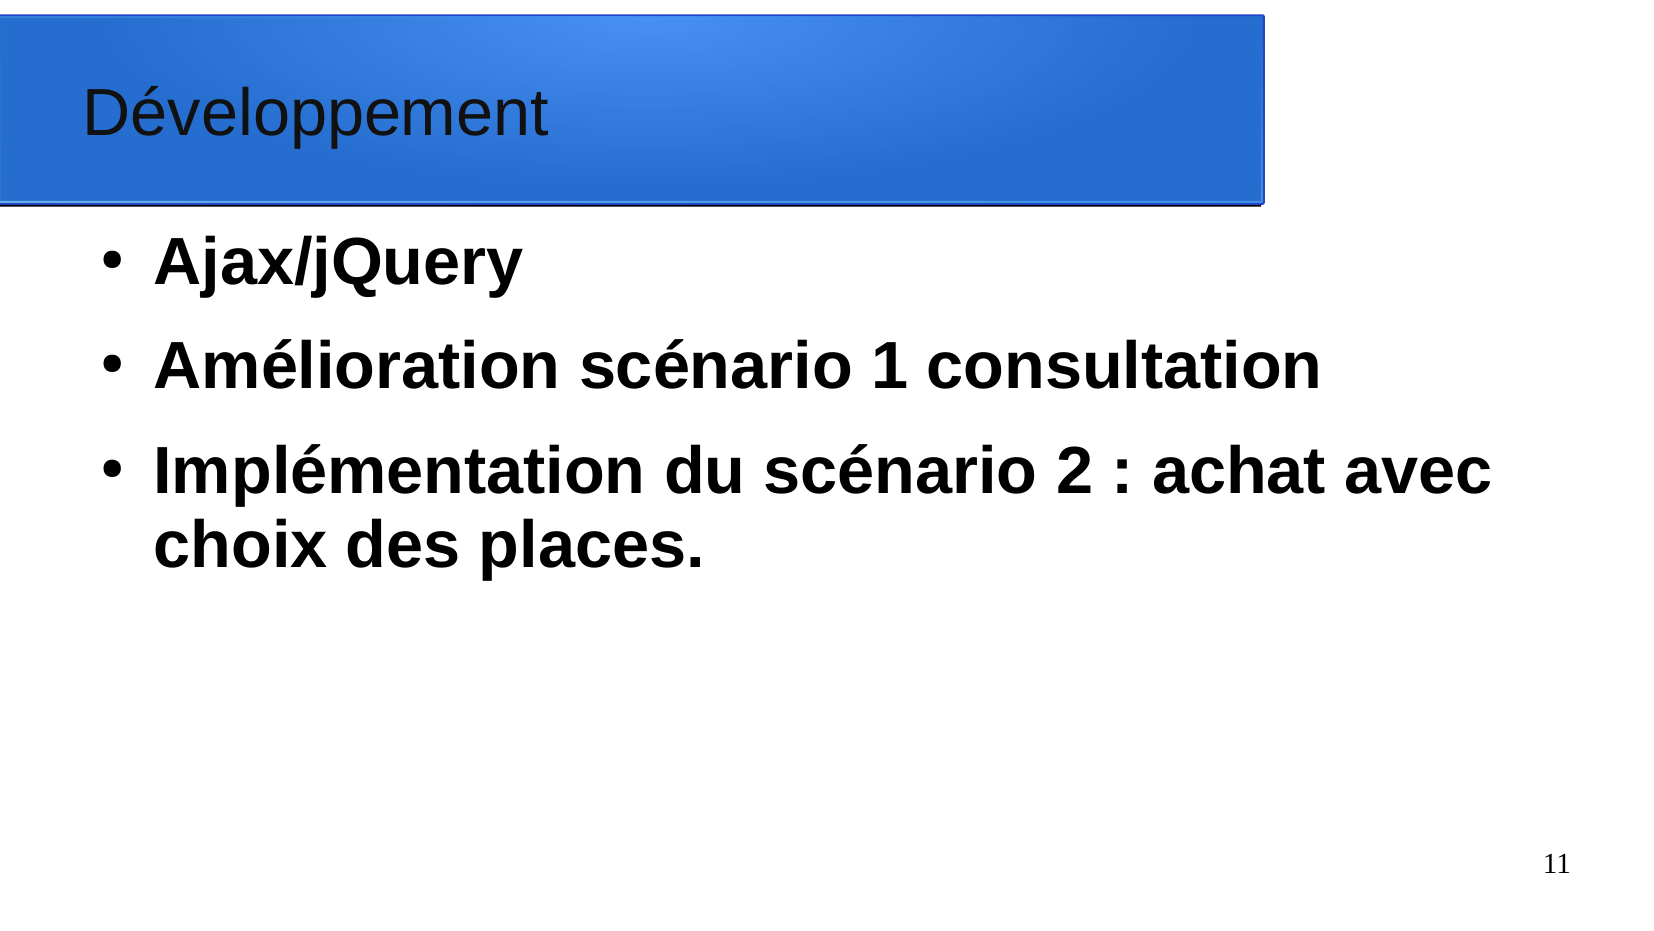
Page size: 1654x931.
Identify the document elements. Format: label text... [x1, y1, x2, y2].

list Ajax/jQuery Amélioration scénario 1 consultation Implémentation du scénario 2 : achat avec choix des places. [82, 224, 1571, 764]
title Développement [82, 35, 1235, 189]
